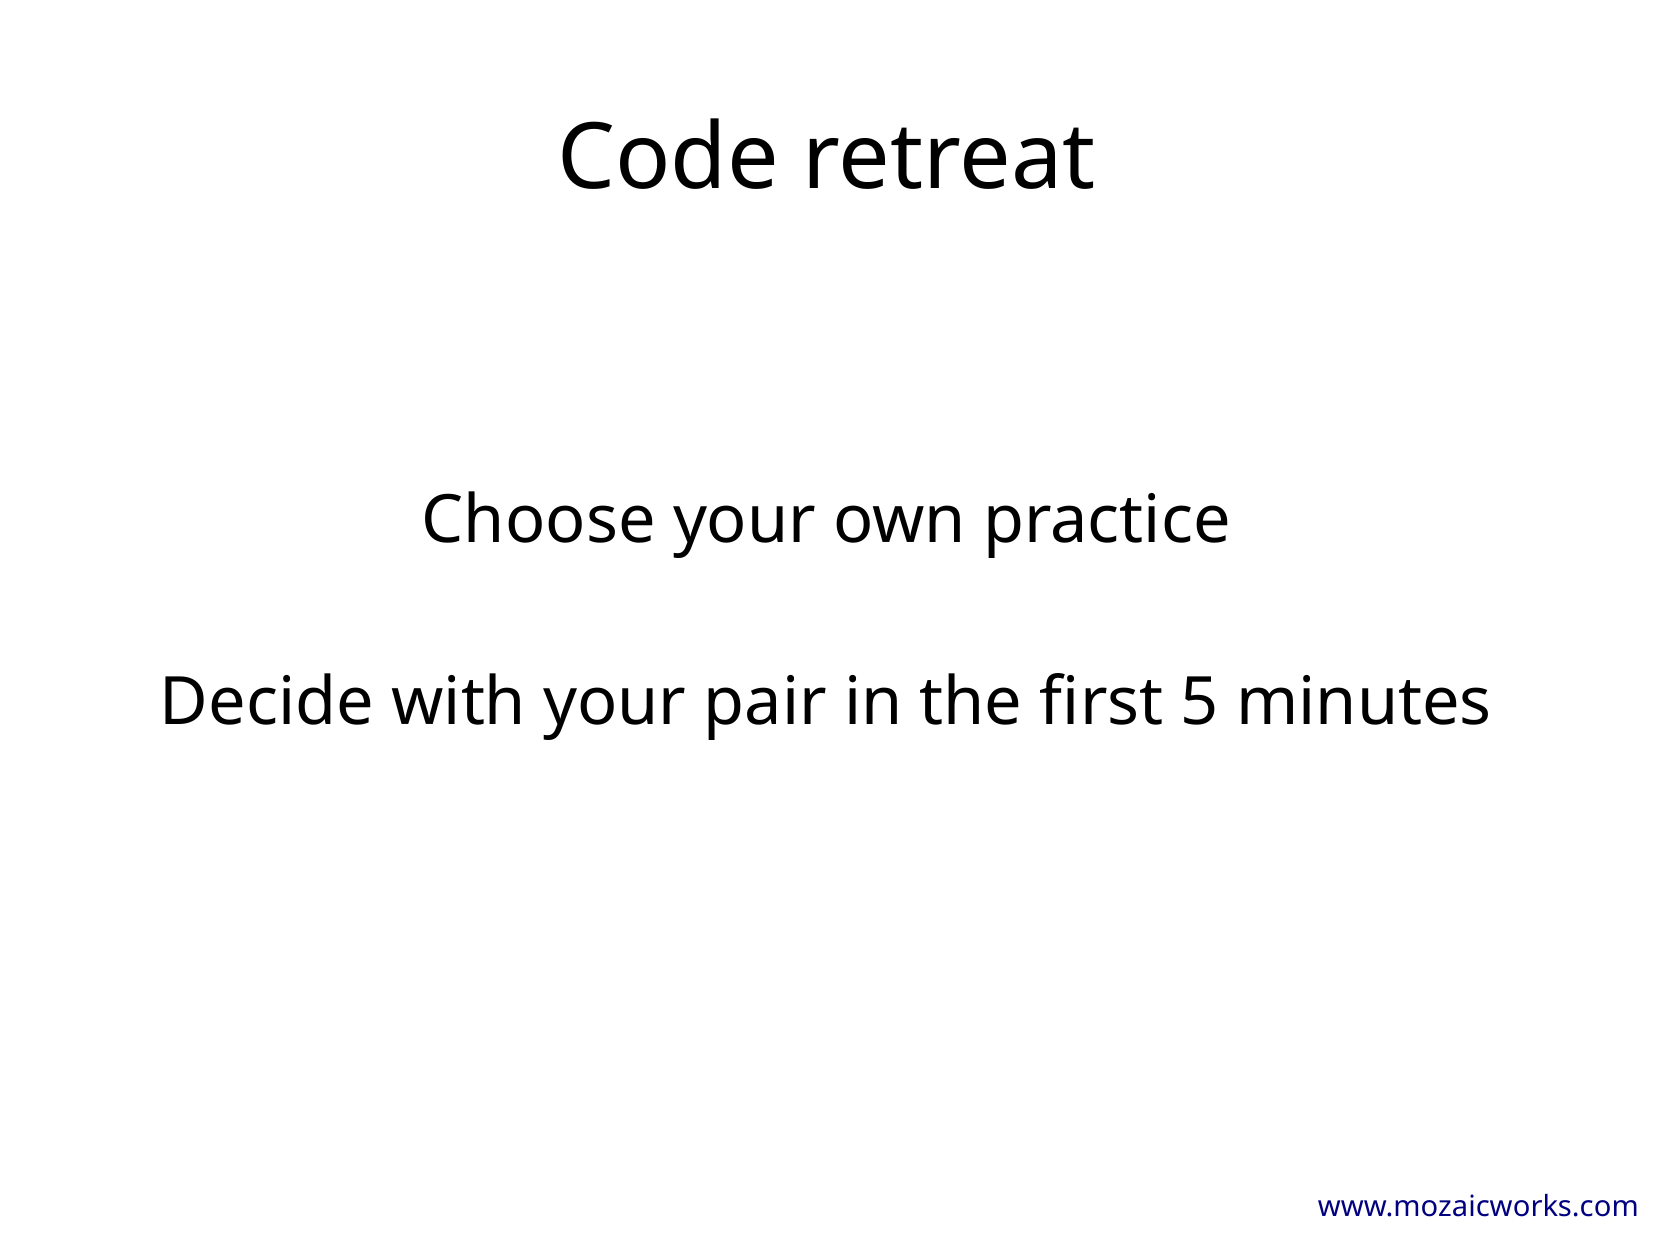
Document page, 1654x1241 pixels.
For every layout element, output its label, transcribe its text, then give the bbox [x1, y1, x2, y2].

subtitle Choose your own practice Decide with your pair in the first 5 minutes [82, 290, 1571, 1109]
title Code retreat [82, 49, 1571, 257]
text_box www.mozaicworks.com [0, 1178, 1654, 1241]
